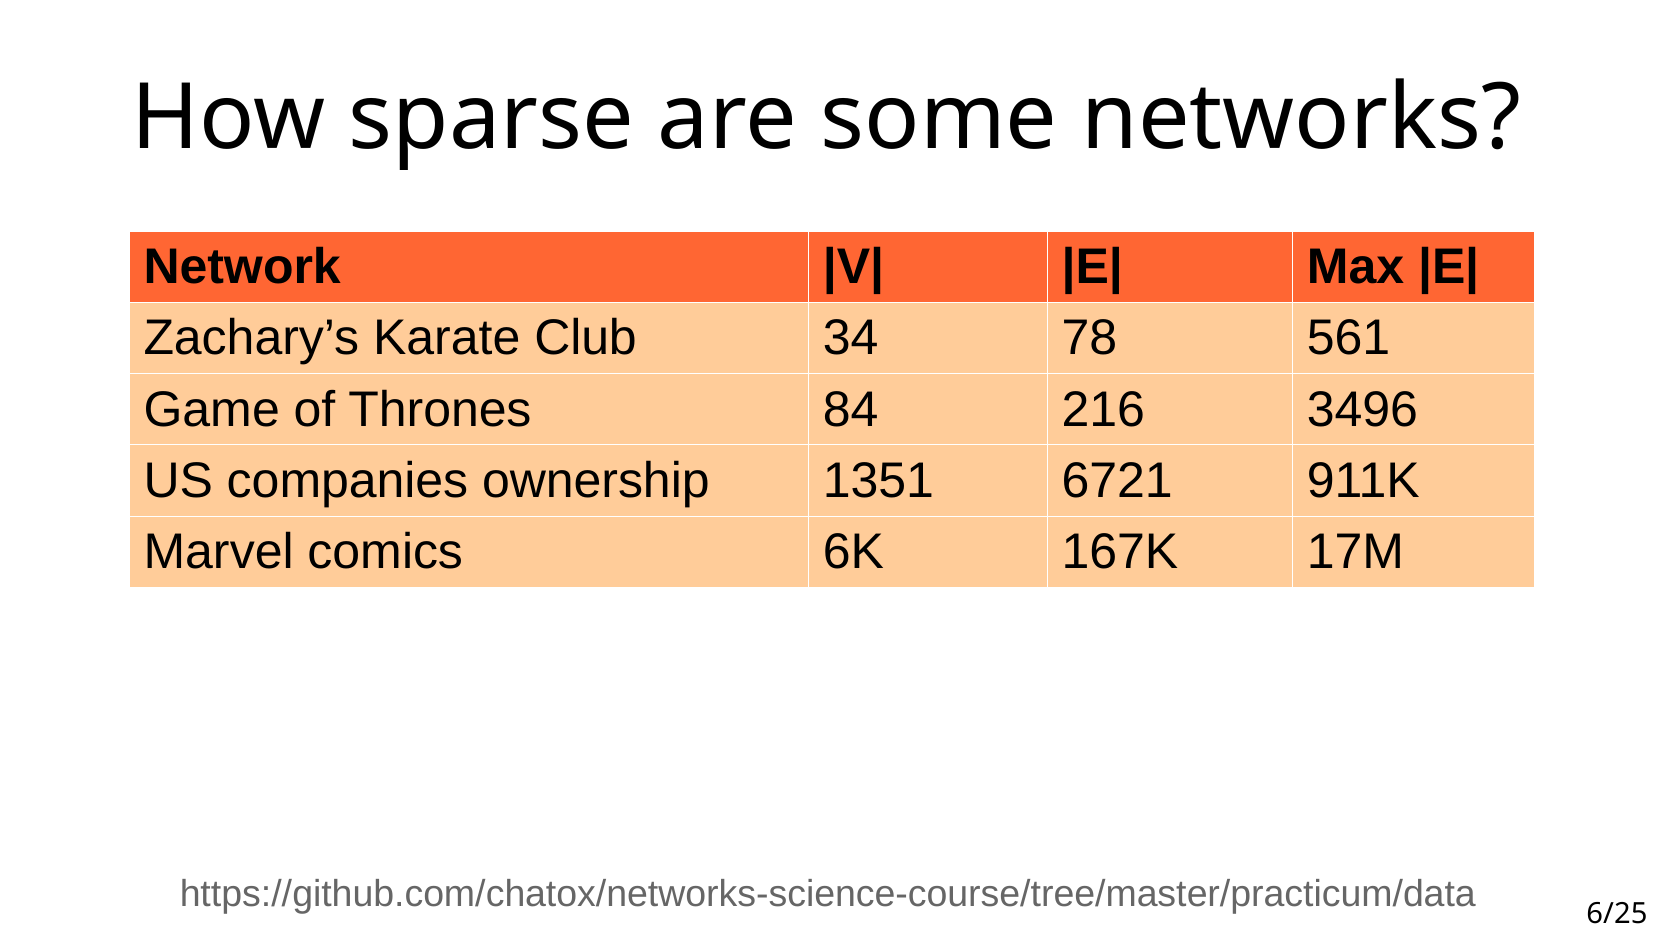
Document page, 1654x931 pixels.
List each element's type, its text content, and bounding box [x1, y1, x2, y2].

table_header Network [130, 232, 808, 302]
table_cell 34 [809, 303, 1047, 373]
table_cell 3496 [1293, 374, 1534, 444]
table_header Max |E| [1293, 232, 1534, 302]
text_box https://github.com/chatox/networks-science-course/tree/master/practicum/data [165, 864, 1492, 922]
table_cell US companies ownership [130, 445, 808, 516]
table_cell 6721 [1048, 445, 1292, 516]
table_cell 911K [1293, 445, 1534, 516]
table_cell 84 [809, 374, 1047, 444]
table_cell 561 [1293, 303, 1534, 373]
table_cell 167K [1048, 517, 1292, 587]
table_cell 216 [1048, 374, 1292, 444]
table_cell Marvel comics [130, 517, 808, 587]
table_header |E| [1048, 232, 1292, 302]
table_cell Zachary’s Karate Club [130, 303, 808, 373]
table_cell 1351 [809, 445, 1047, 516]
table_header |V| [809, 232, 1047, 302]
table_cell 78 [1048, 303, 1292, 373]
title How sparse are some networks? [82, 1, 1571, 226]
table_cell Game of Thrones [130, 374, 808, 444]
table_cell 17M [1293, 517, 1534, 587]
table_cell 6K [809, 517, 1047, 587]
